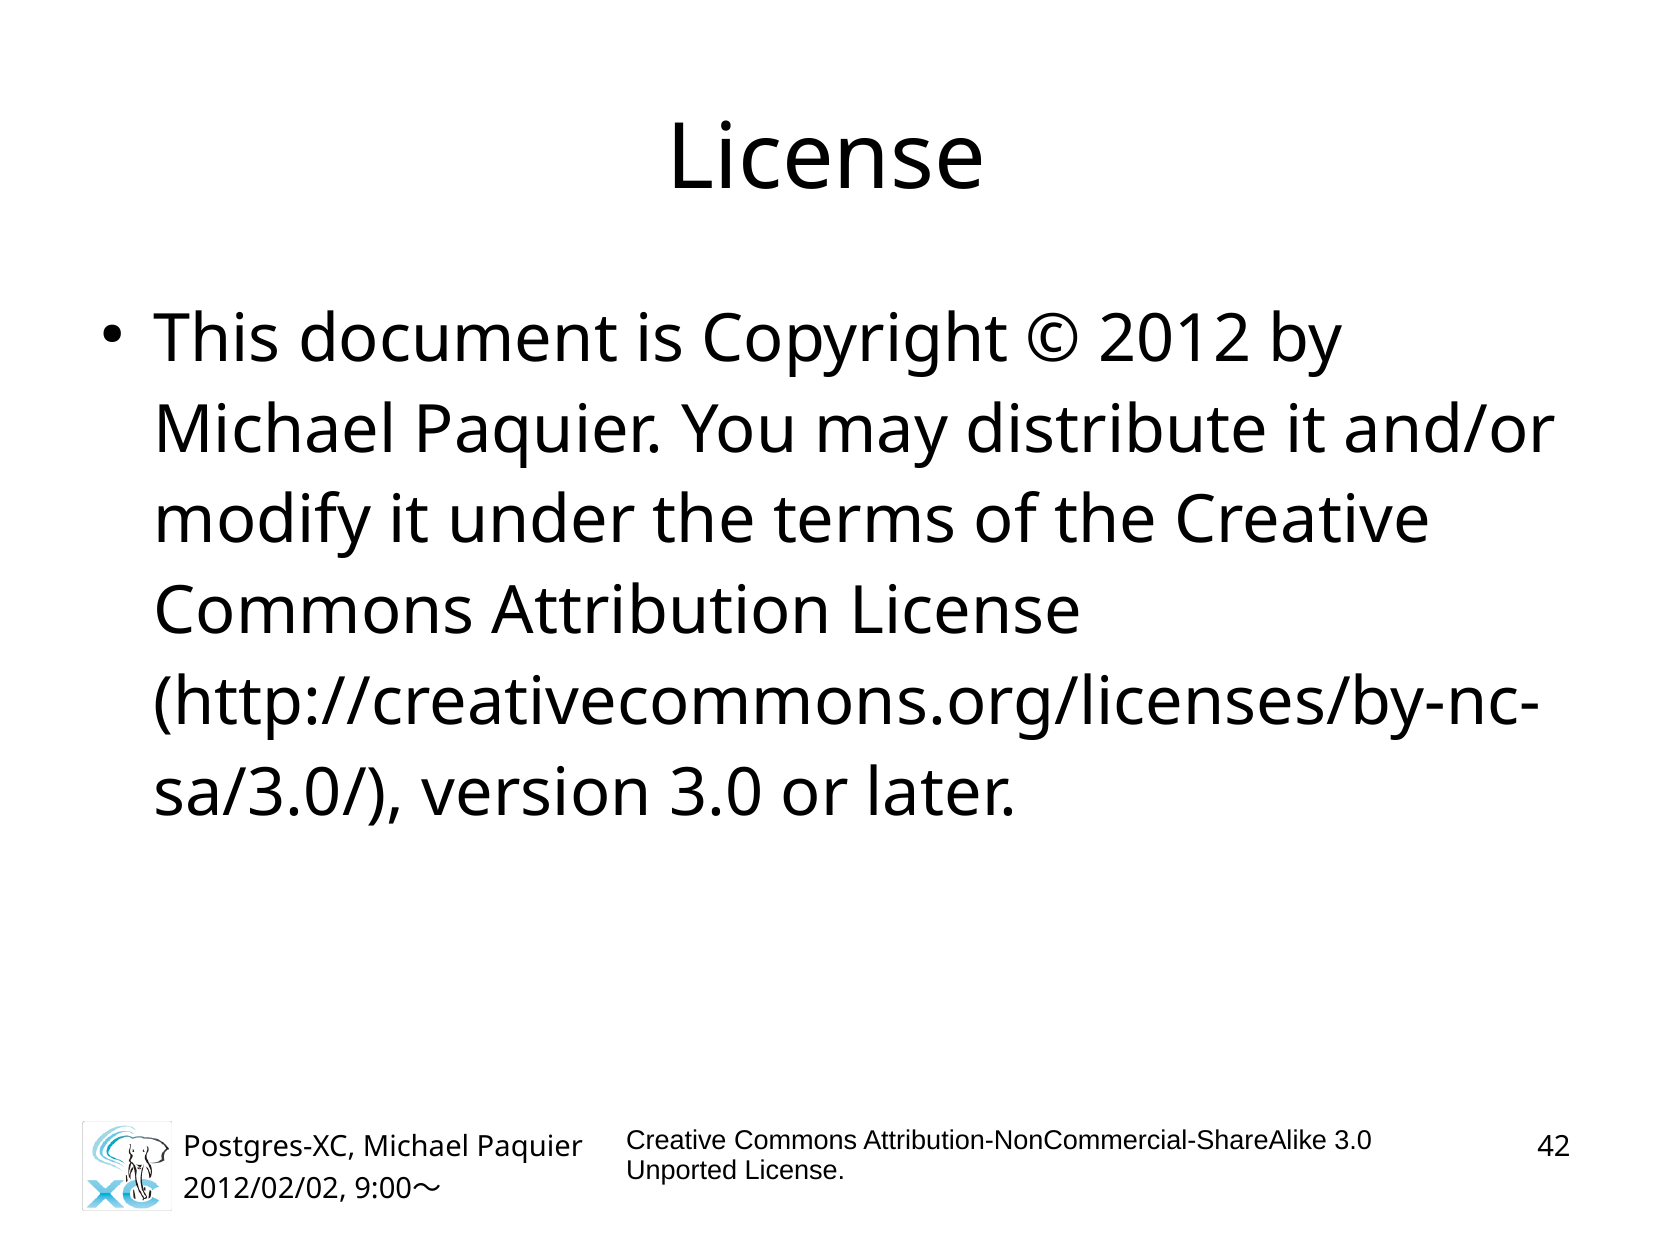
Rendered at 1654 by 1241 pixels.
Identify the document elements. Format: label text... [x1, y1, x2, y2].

picture [82, 1121, 172, 1211]
title License [82, 49, 1571, 257]
list This document is Copyright © 2012 by Michael Paquier. You may distribute it and/or modify it under the terms of the Creative Commons Attribution License (http://creativecommons.org/licenses/by-nc-sa/3.0/), version 3.0 or later. [82, 290, 1571, 1098]
